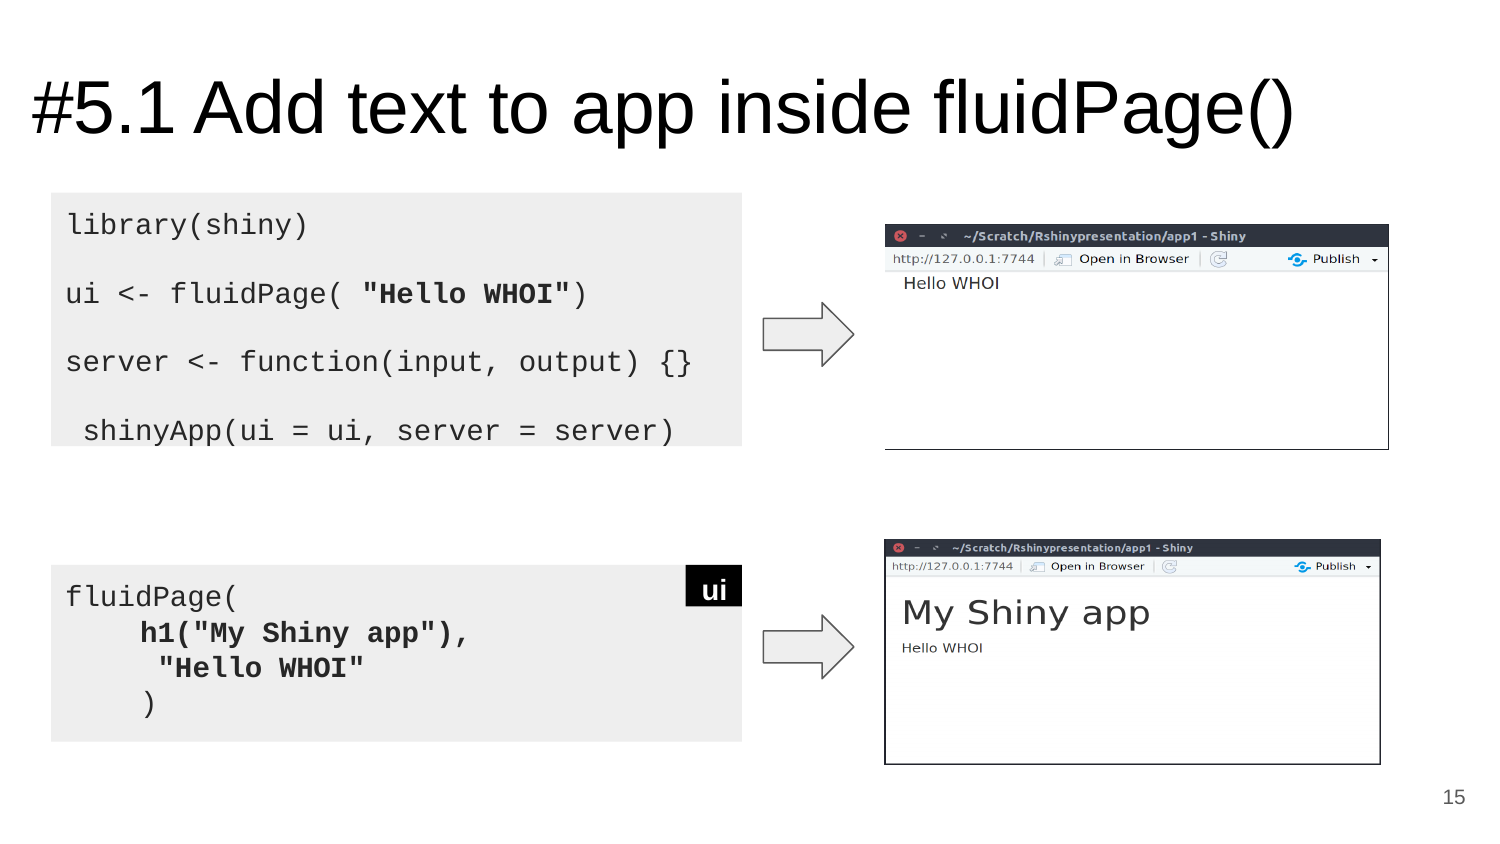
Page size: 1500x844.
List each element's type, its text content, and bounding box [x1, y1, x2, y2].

text_box library(shiny) ui <- fluidPage( "Hello WHOI") server <- function(input, output) {} shinyApp(ui = ui, server = server) [51, 192, 742, 447]
text_box [765, 619, 852, 675]
text_box [765, 306, 852, 363]
text_box h1("My Shiny app"), "Hello WHOI" ) [65, 609, 475, 719]
slide_number <number> [1438, 783, 1470, 844]
text_box ui [685, 564, 742, 607]
text_box fluidPage( [63, 575, 243, 613]
title #5.1 Add text to app inside fluidPage() [30, 56, 1456, 240]
picture [884, 539, 1381, 766]
picture [885, 224, 1389, 451]
text_box [51, 564, 742, 742]
